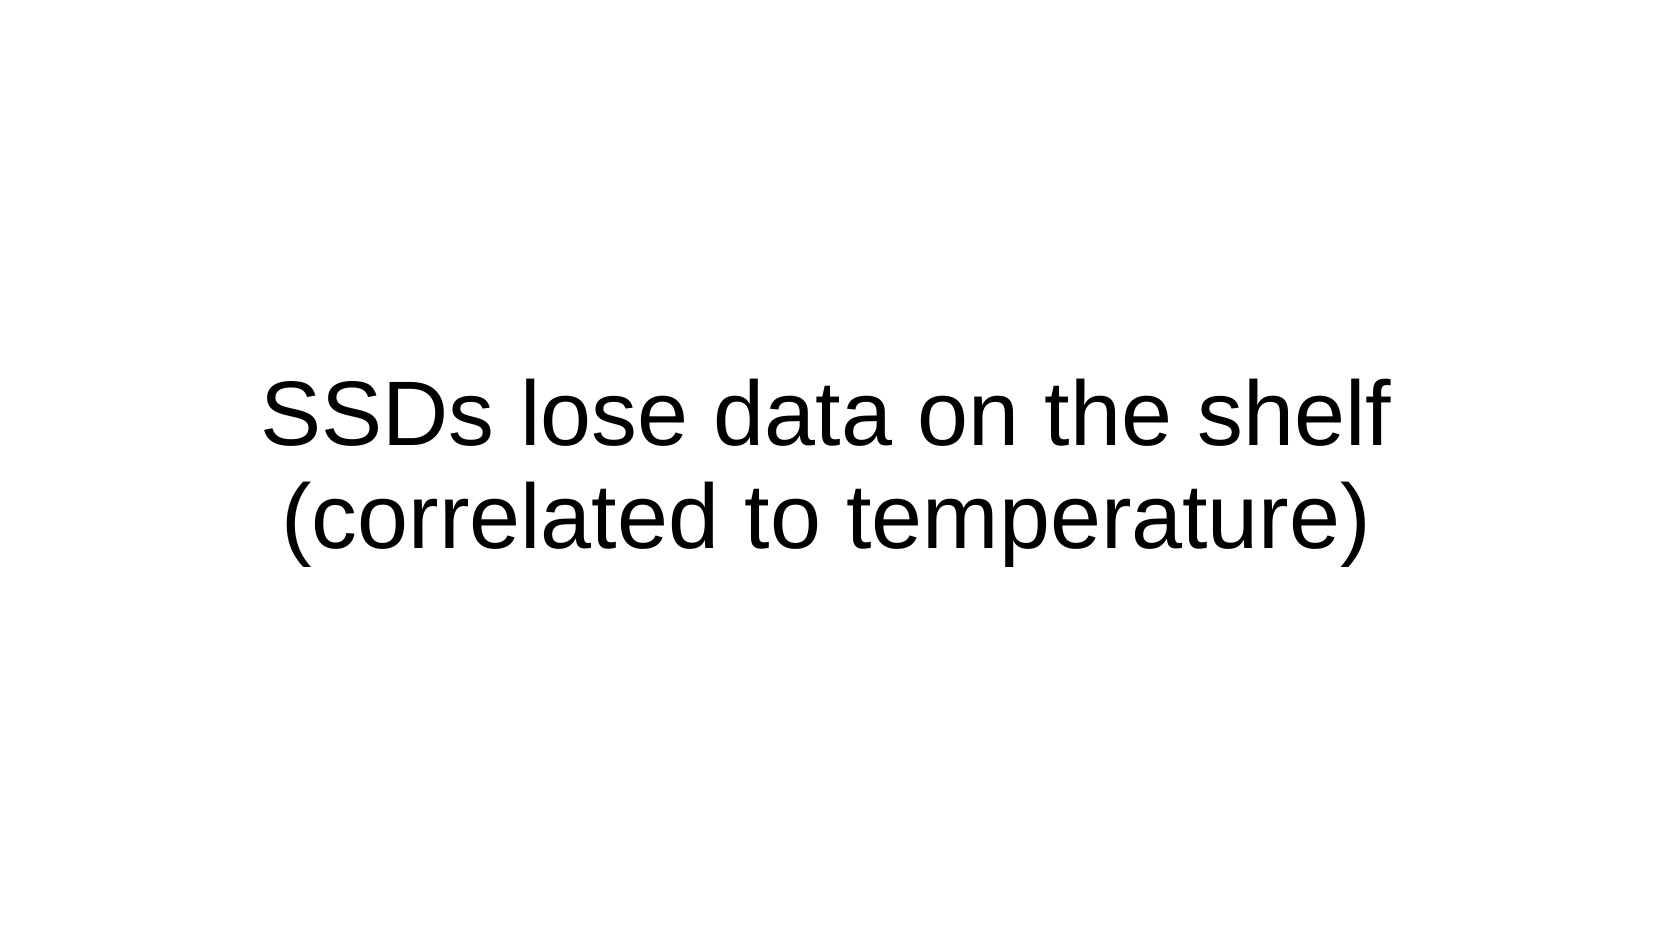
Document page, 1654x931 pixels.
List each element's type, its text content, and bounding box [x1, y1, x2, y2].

title SSDs lose data on the shelf (correlated to temperature) [73, 41, 1581, 890]
